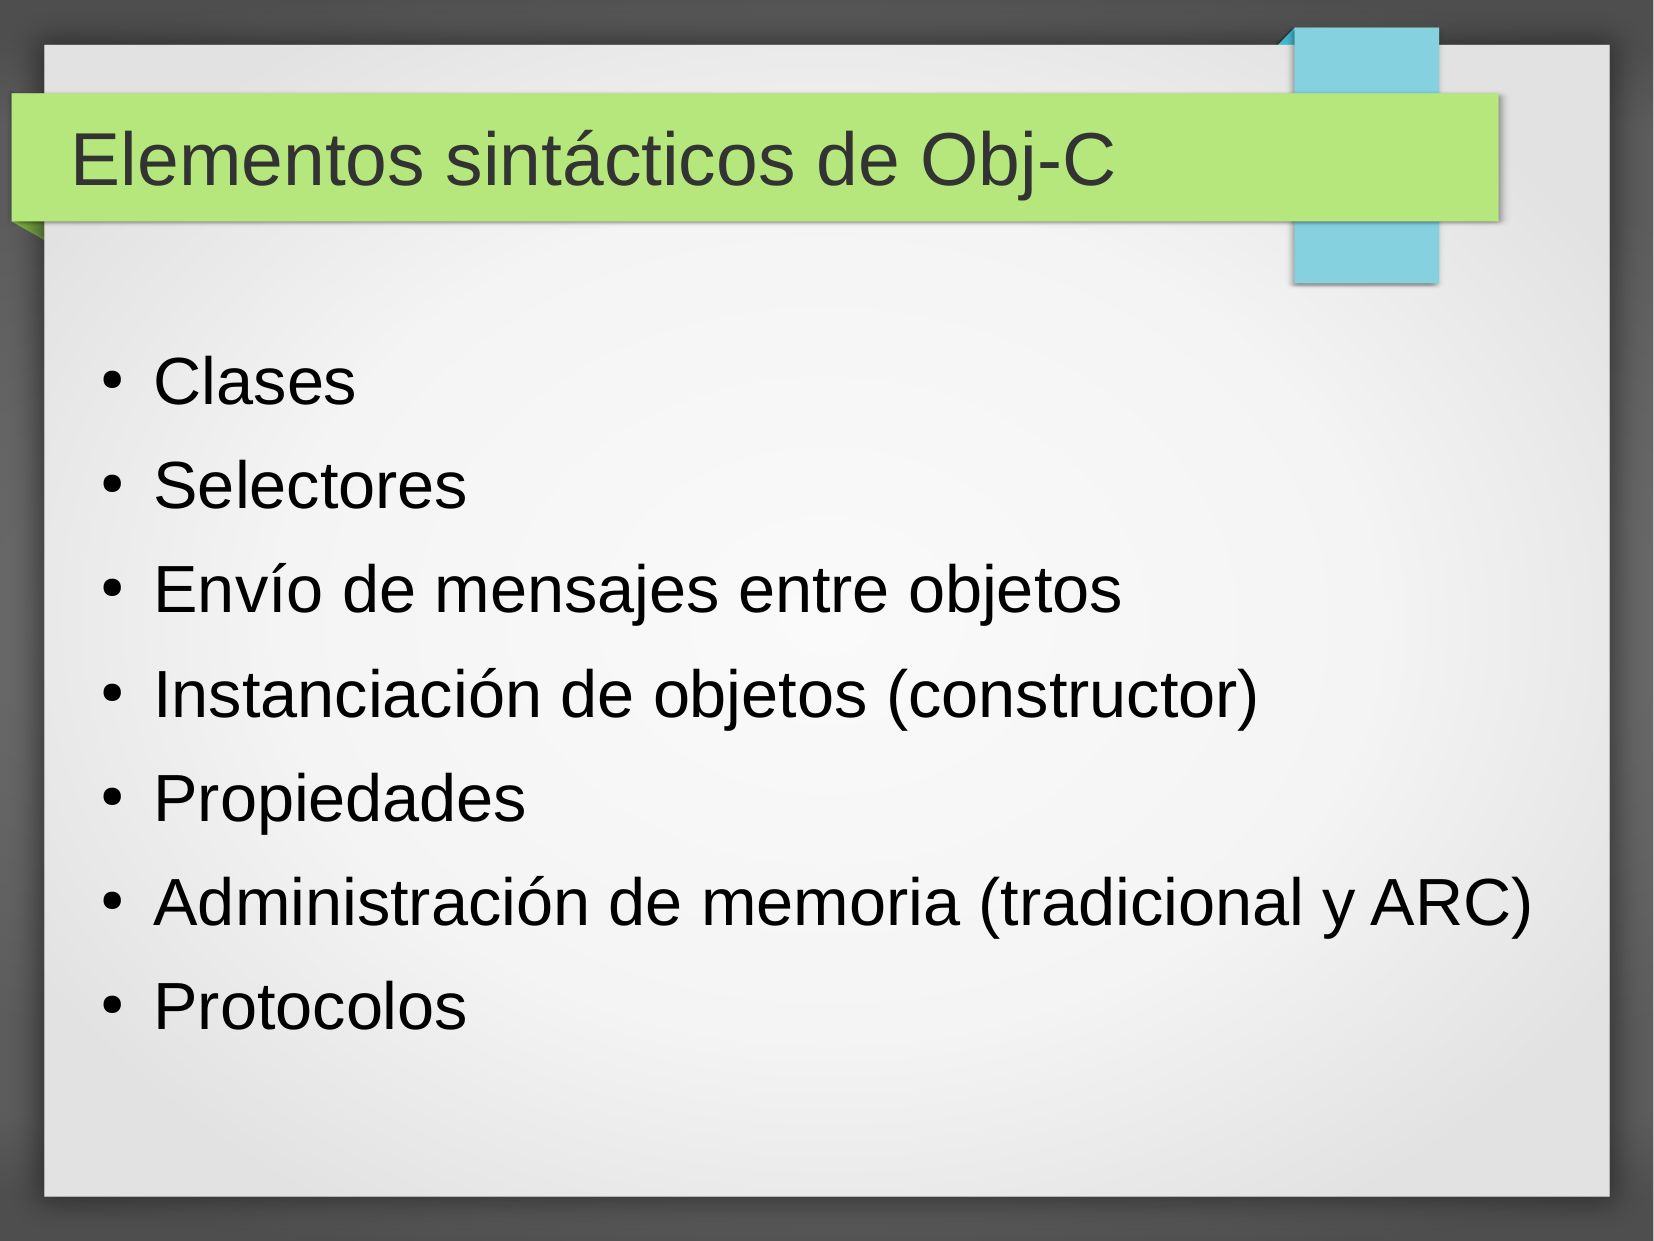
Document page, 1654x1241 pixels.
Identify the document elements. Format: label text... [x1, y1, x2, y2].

list Clases Selectores Envío de mensajes entre objetos Instanciación de objetos (constructor) Propiedades Administración de memoria (tradicional y ARC) Protocolos [82, 343, 1538, 1063]
picture [0, 0, 1654, 1241]
title Elementos sintácticos de Obj-C [70, 106, 1229, 213]
